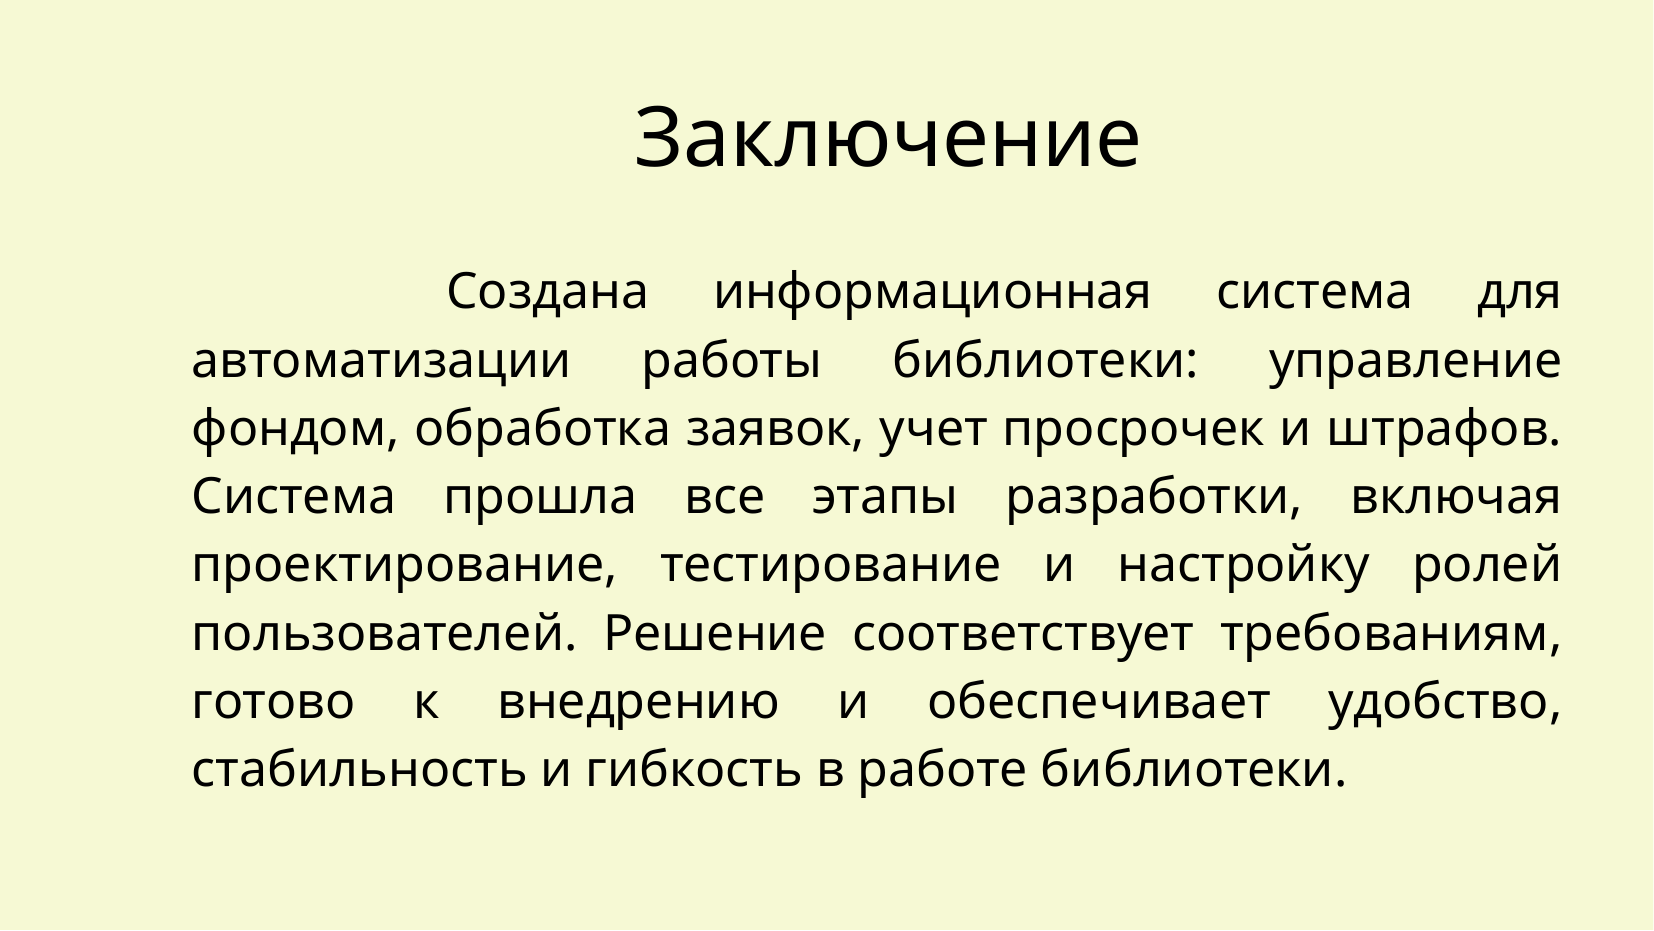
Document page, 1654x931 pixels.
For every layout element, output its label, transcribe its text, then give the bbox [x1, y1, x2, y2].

text_box Создана информационная система для автоматизации работы библиотеки: управление фондом, обработка заявок, учет просрочек и штрафов. Система прошла все этапы разработки, включая проектирование, тестирование и настройку ролей пользователей. Решение соответствует требованиям, готово к внедрению и обеспечивает удобство, стабильность и гибкость в работе библиотеки. [177, 247, 1578, 650]
text_box Заключение [620, 70, 1075, 178]
